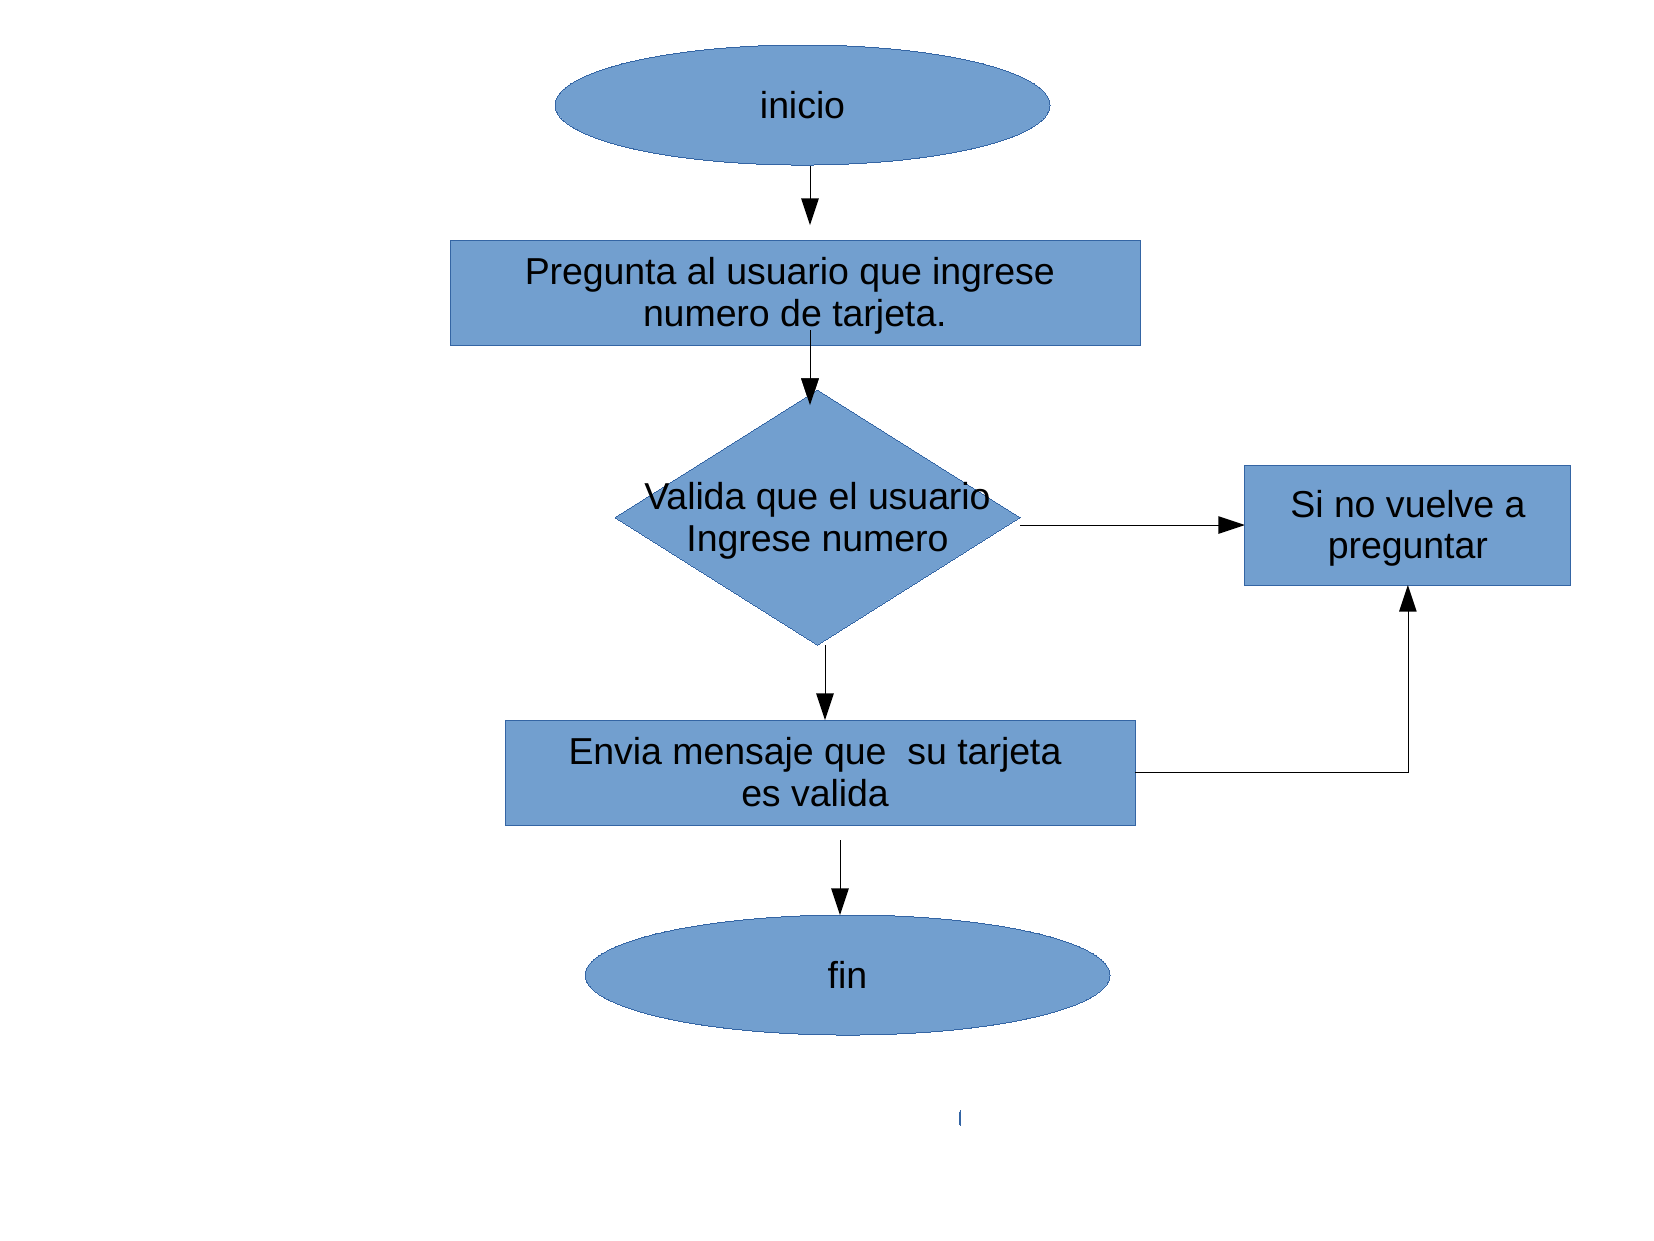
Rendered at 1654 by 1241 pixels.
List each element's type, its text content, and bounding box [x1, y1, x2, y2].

text_box fin [585, 915, 1111, 1036]
text_box Si no vuelve a preguntar [1244, 465, 1571, 586]
text_box Valida que el usuario Ingrese numero [615, 390, 1021, 646]
text_box inicio [555, 45, 1051, 166]
text_box Pregunta al usuario que ingrese numero de tarjeta. [450, 240, 1141, 346]
text_box Envia mensaje que su tarjeta es valida [505, 720, 1136, 826]
